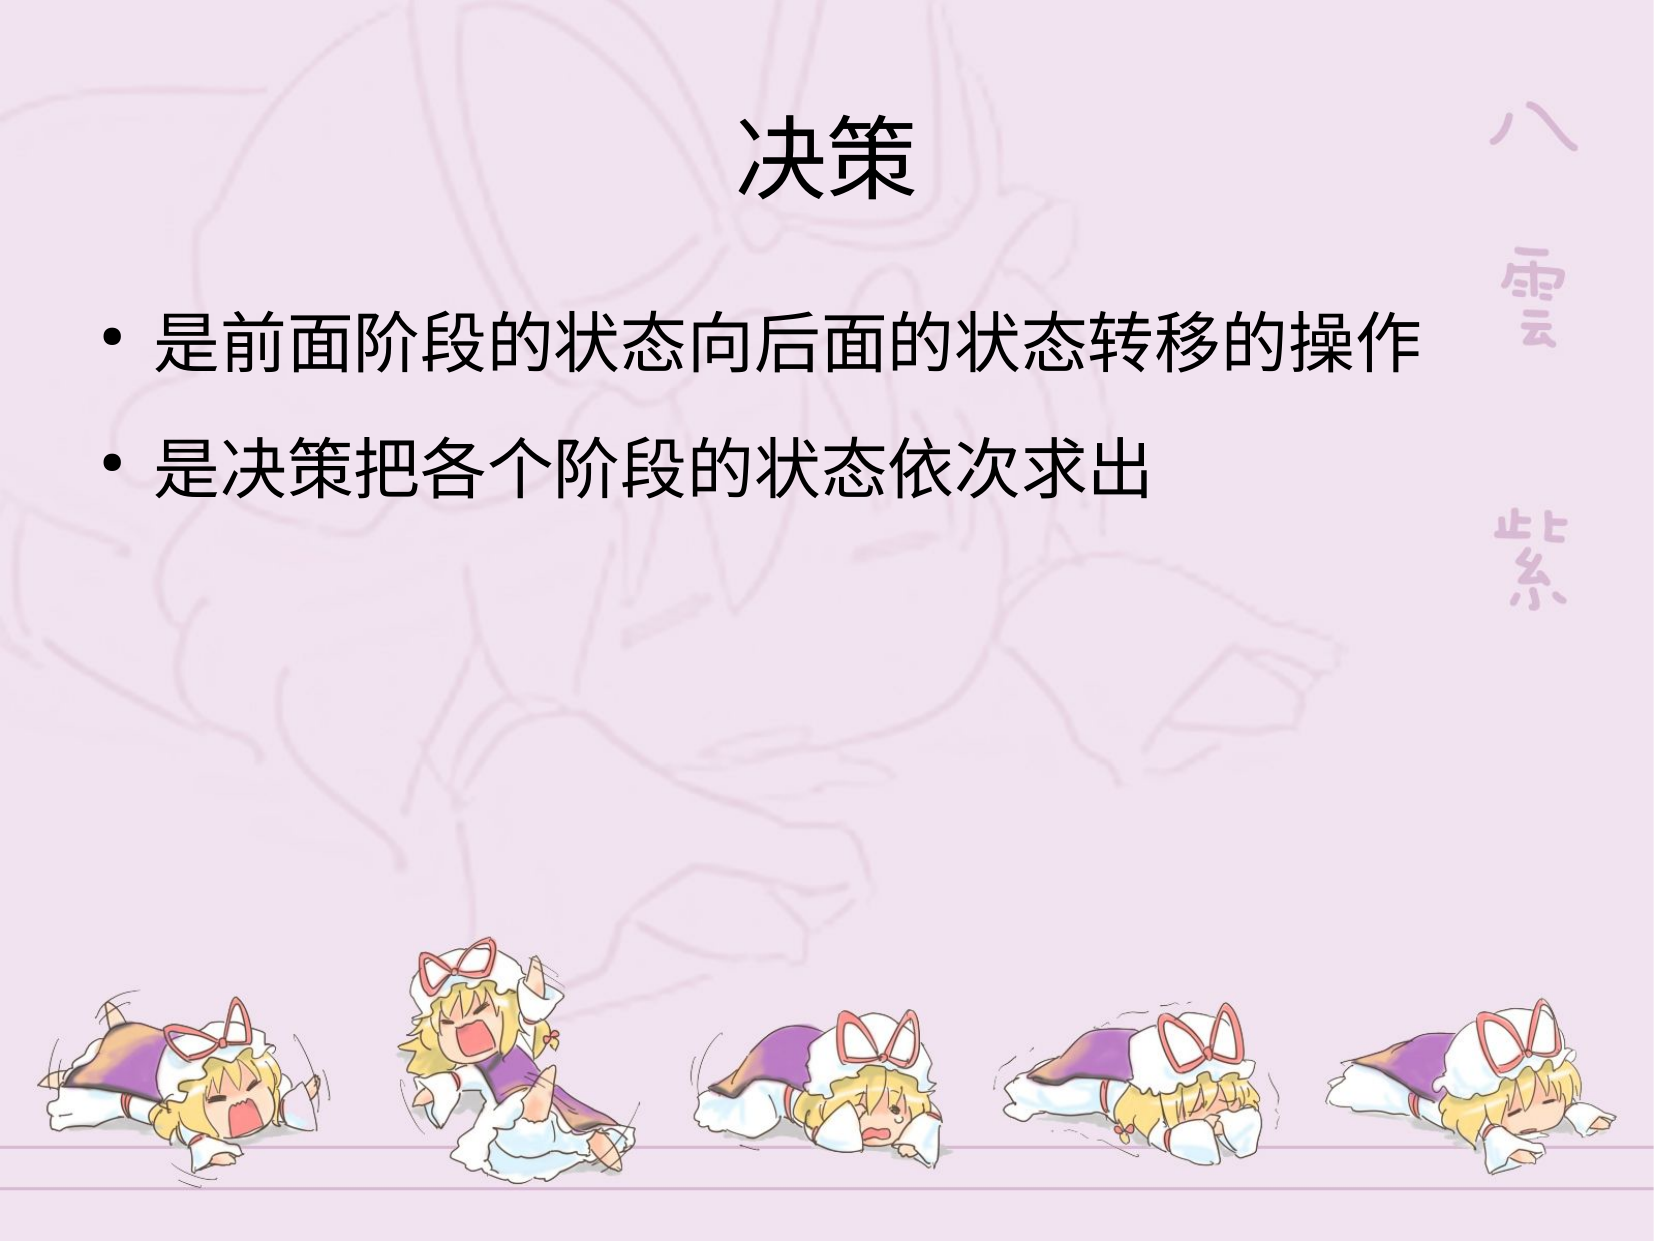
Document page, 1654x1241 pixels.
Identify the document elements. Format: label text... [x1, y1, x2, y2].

picture [0, 0, 1654, 1241]
title 决策 [82, 49, 1571, 257]
list 是前面阶段的状态向后面的状态转移的操作 是决策把各个阶段的状态依次求出 [82, 290, 1571, 1109]
